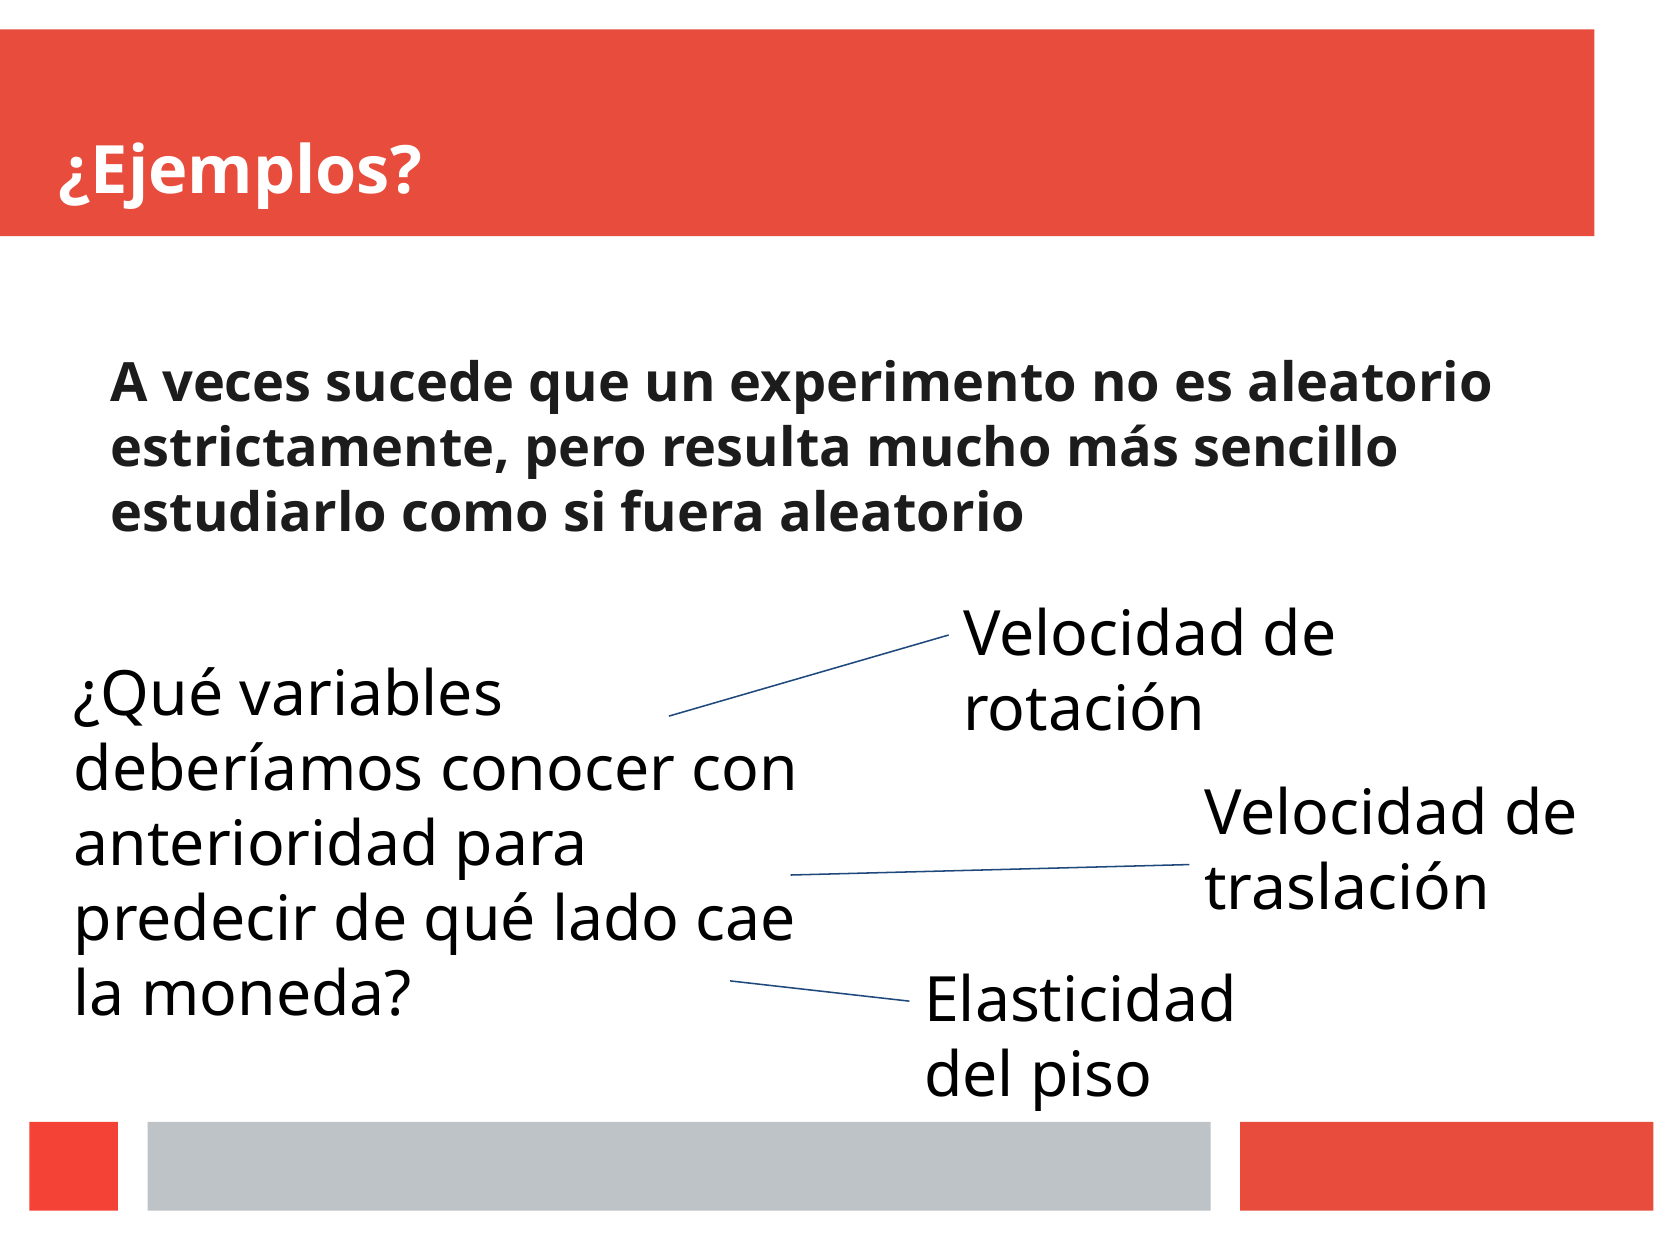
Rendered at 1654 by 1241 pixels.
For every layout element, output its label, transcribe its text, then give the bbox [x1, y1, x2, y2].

text_box ¿Qué variables deberíamos conocer con anterioridad para predecir de qué lado cae la moneda? [58, 645, 851, 1065]
text_box Velocidad de traslación [1189, 764, 1623, 965]
list A veces sucede que un experimento no es aleatorio estrictamente, pero resulta mucho más sencillo estudiarlo como si fuera aleatorio [95, 243, 1518, 610]
text_box Elasticidad del piso [909, 951, 1343, 1051]
text_box Velocidad de rotación [948, 585, 1356, 685]
text_box ¿Ejemplos? [268, 164, 282, 186]
text_box ¿Ejemplos? [58, 58, 1595, 207]
